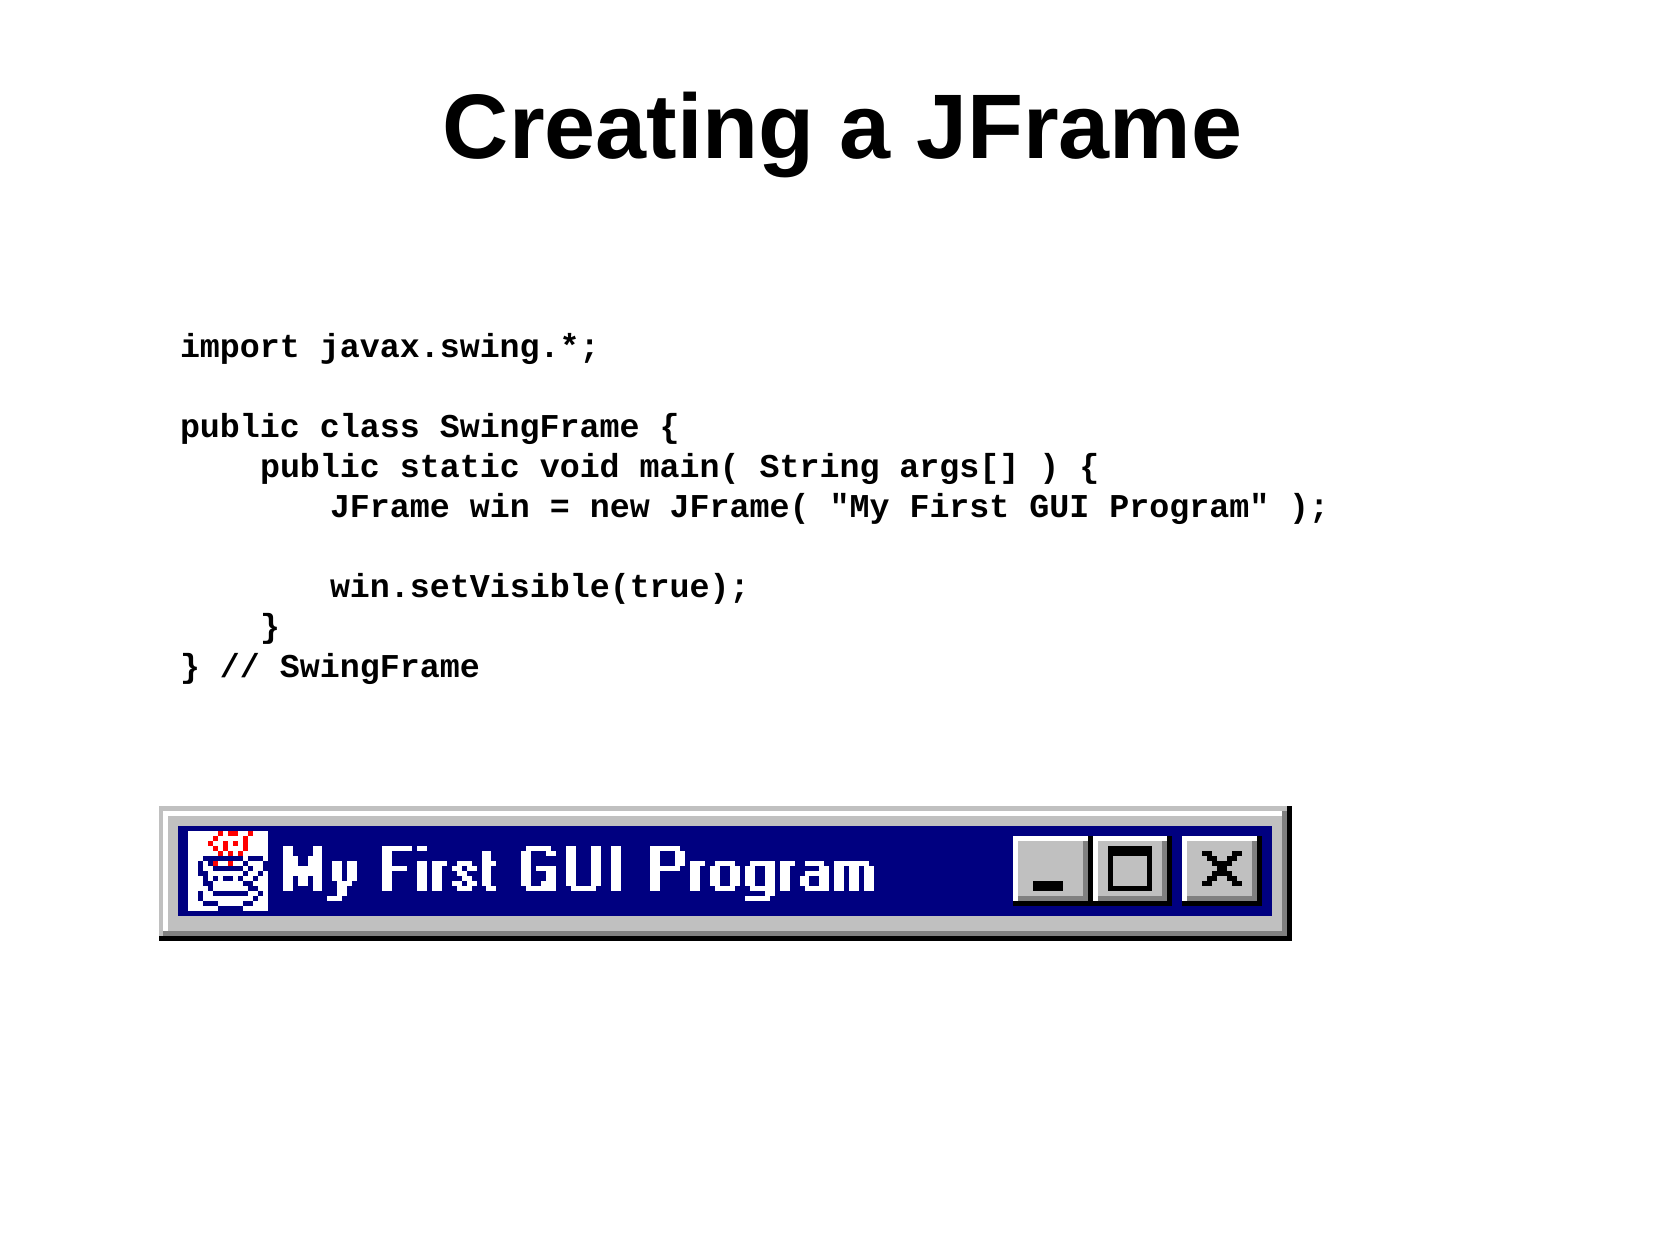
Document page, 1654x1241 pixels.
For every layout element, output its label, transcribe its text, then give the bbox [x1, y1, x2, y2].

title Creating a JFrame [82, 49, 1571, 196]
picture [159, 806, 1292, 941]
text_box import javax.swing.*; public class SwingFrame { public static void main( String args[] ) { JFrame win = new JFrame( "My First GUI Program" ); win.setVisible(true); } } // SwingFrame [165, 316, 1345, 692]
